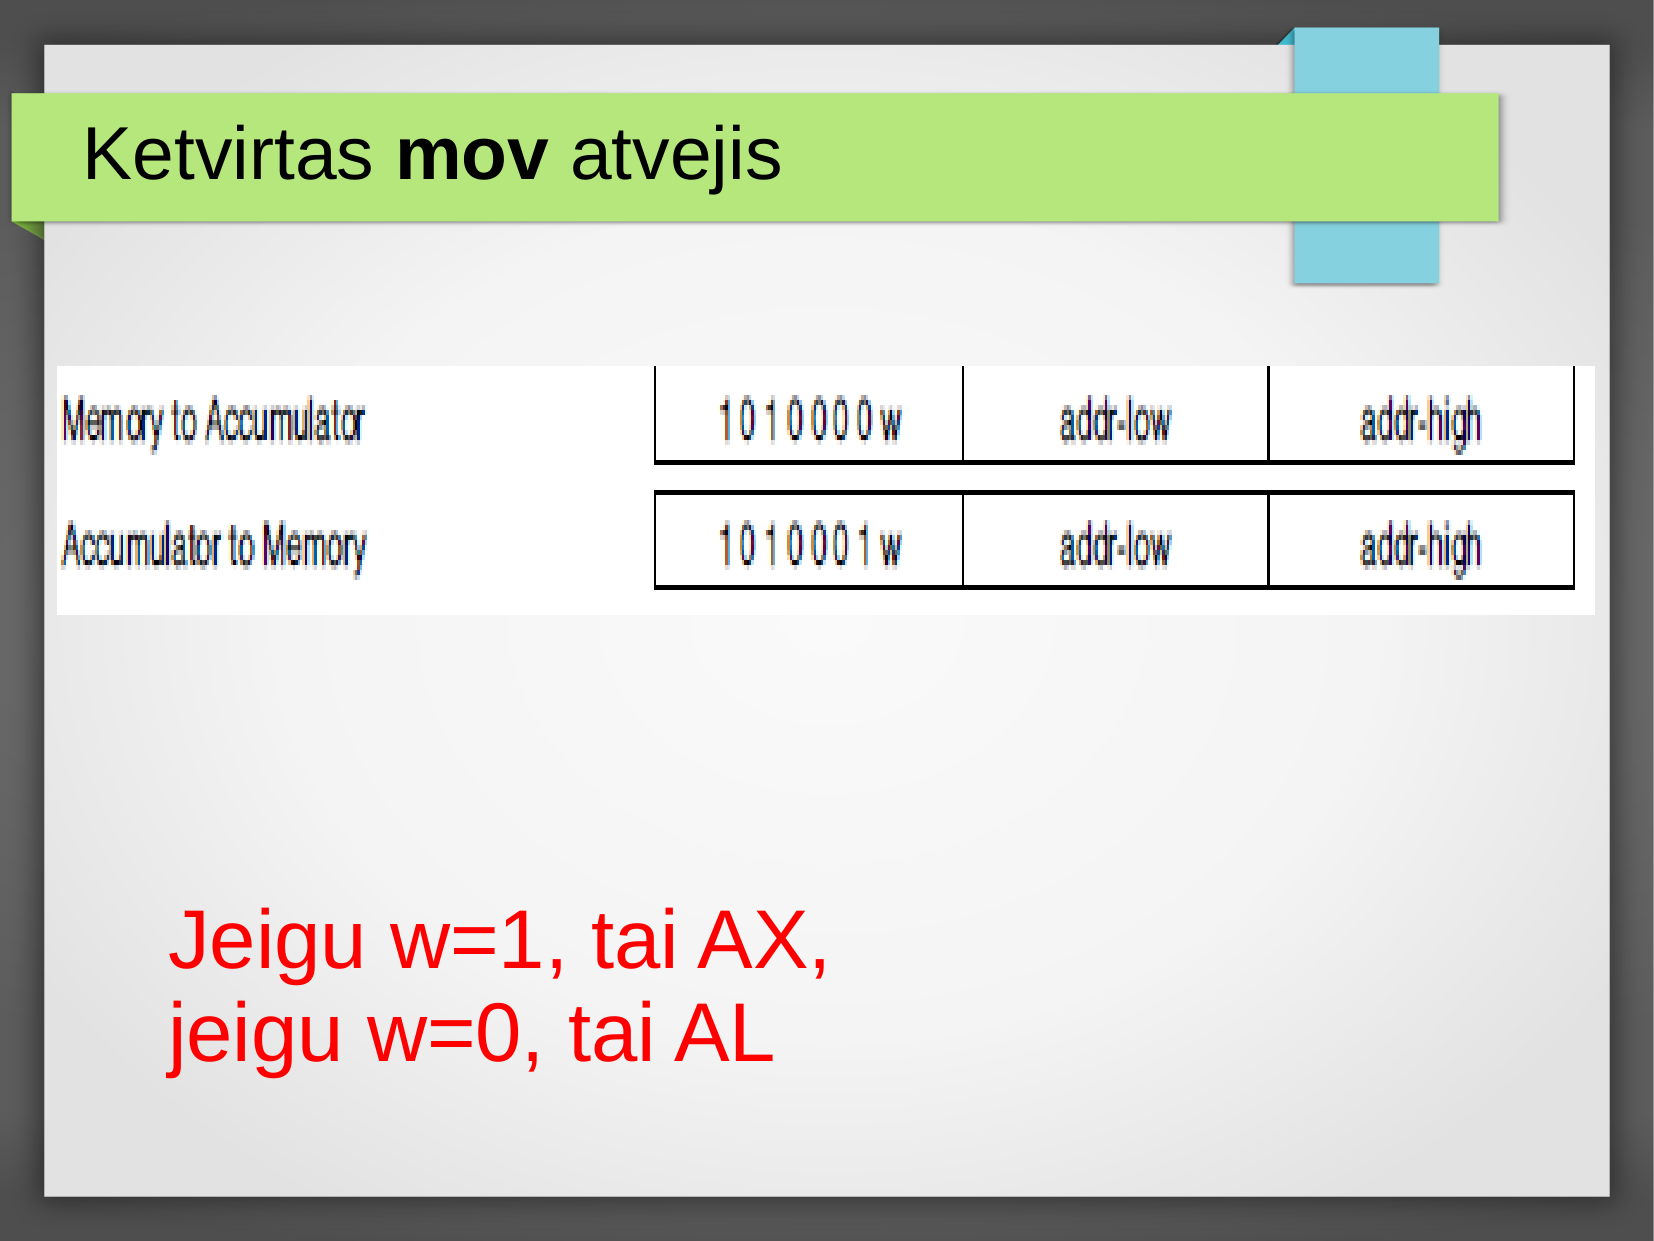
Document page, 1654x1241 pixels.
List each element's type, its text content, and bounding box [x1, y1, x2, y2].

text_box Jeigu w=1, tai AX, jeigu w=0, tai AL [153, 885, 1489, 1087]
picture [0, 0, 1654, 1241]
title Ketvirtas mov atvejis [82, 94, 1264, 213]
